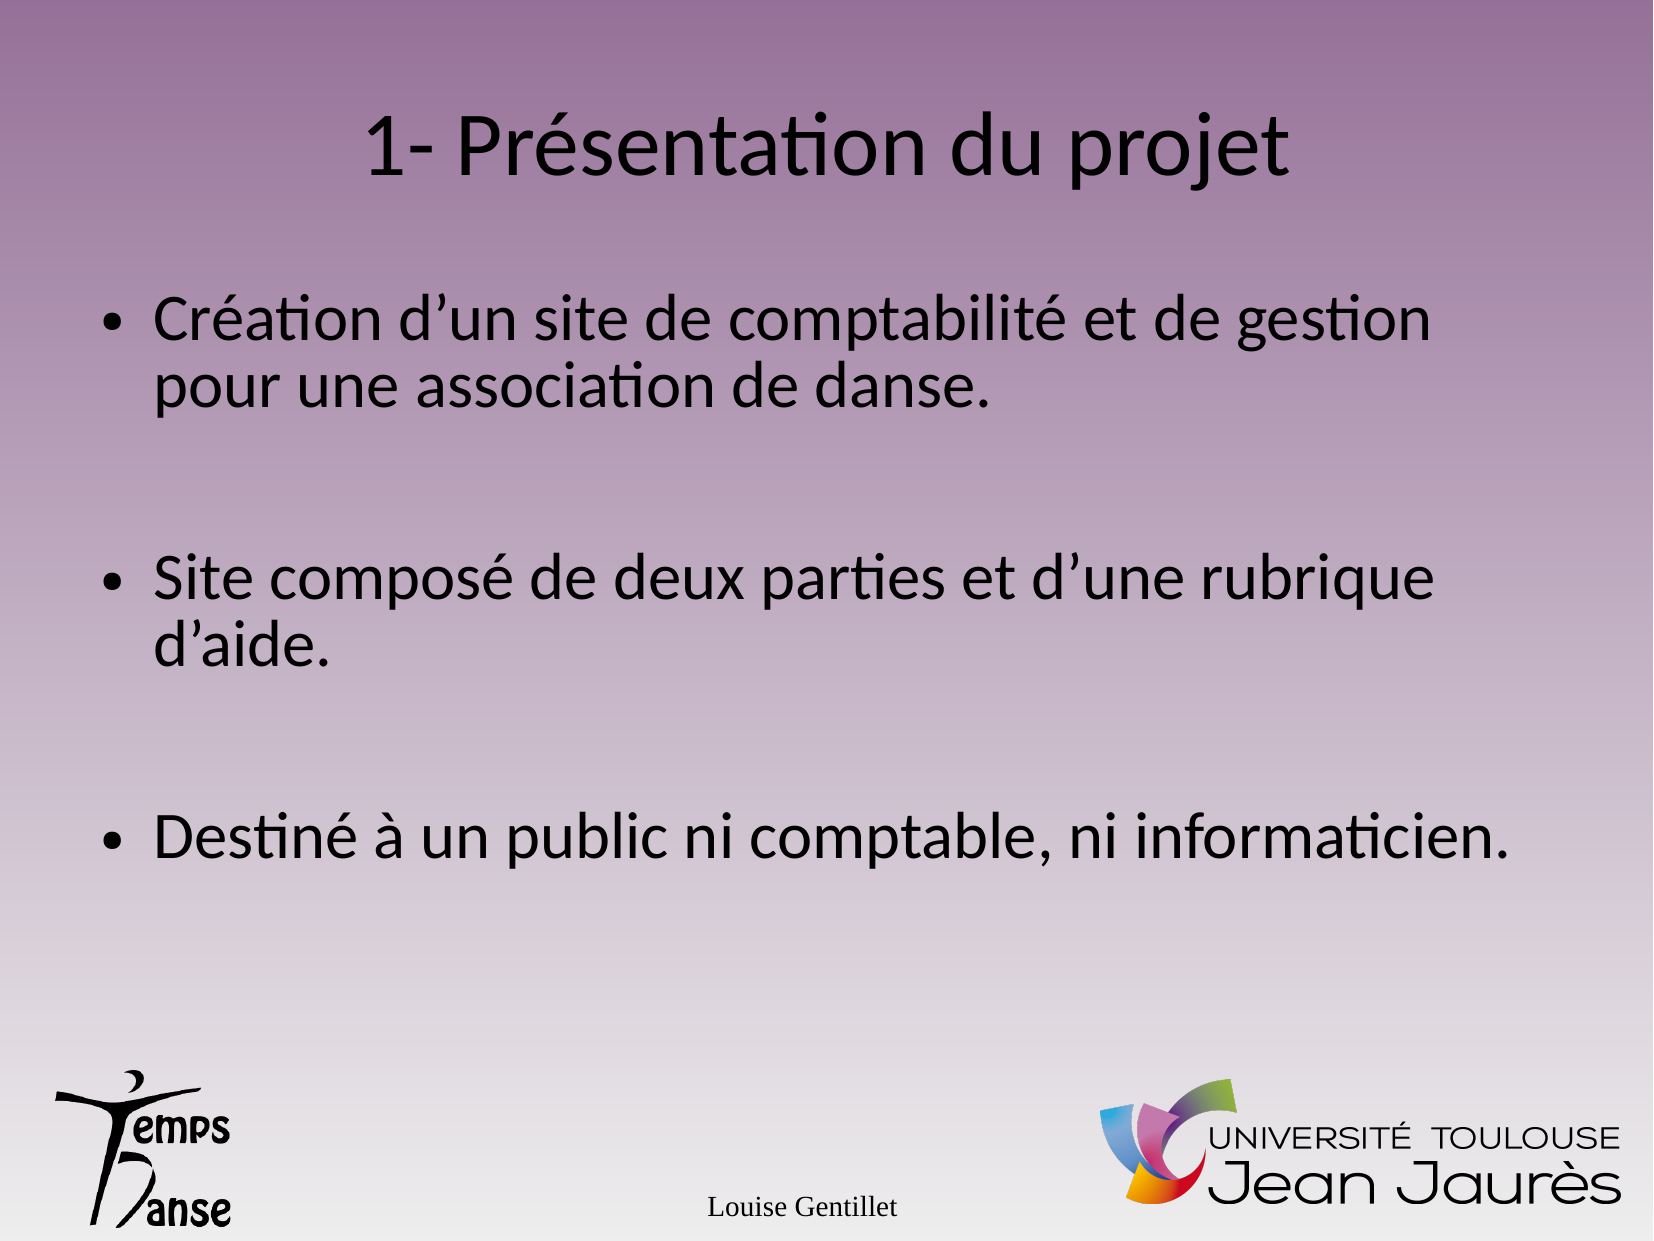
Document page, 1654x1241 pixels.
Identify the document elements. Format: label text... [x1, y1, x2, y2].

title 1- Présentation du projet [82, 49, 1571, 257]
list Création d’un site de comptabilité et de gestion pour une association de danse. Site composé de deux parties et d’une rubrique d’aide. Destiné à un public ni comptable, ni informaticien. [82, 290, 1571, 1036]
picture [0, 1055, 285, 1241]
picture [1100, 1079, 1621, 1204]
